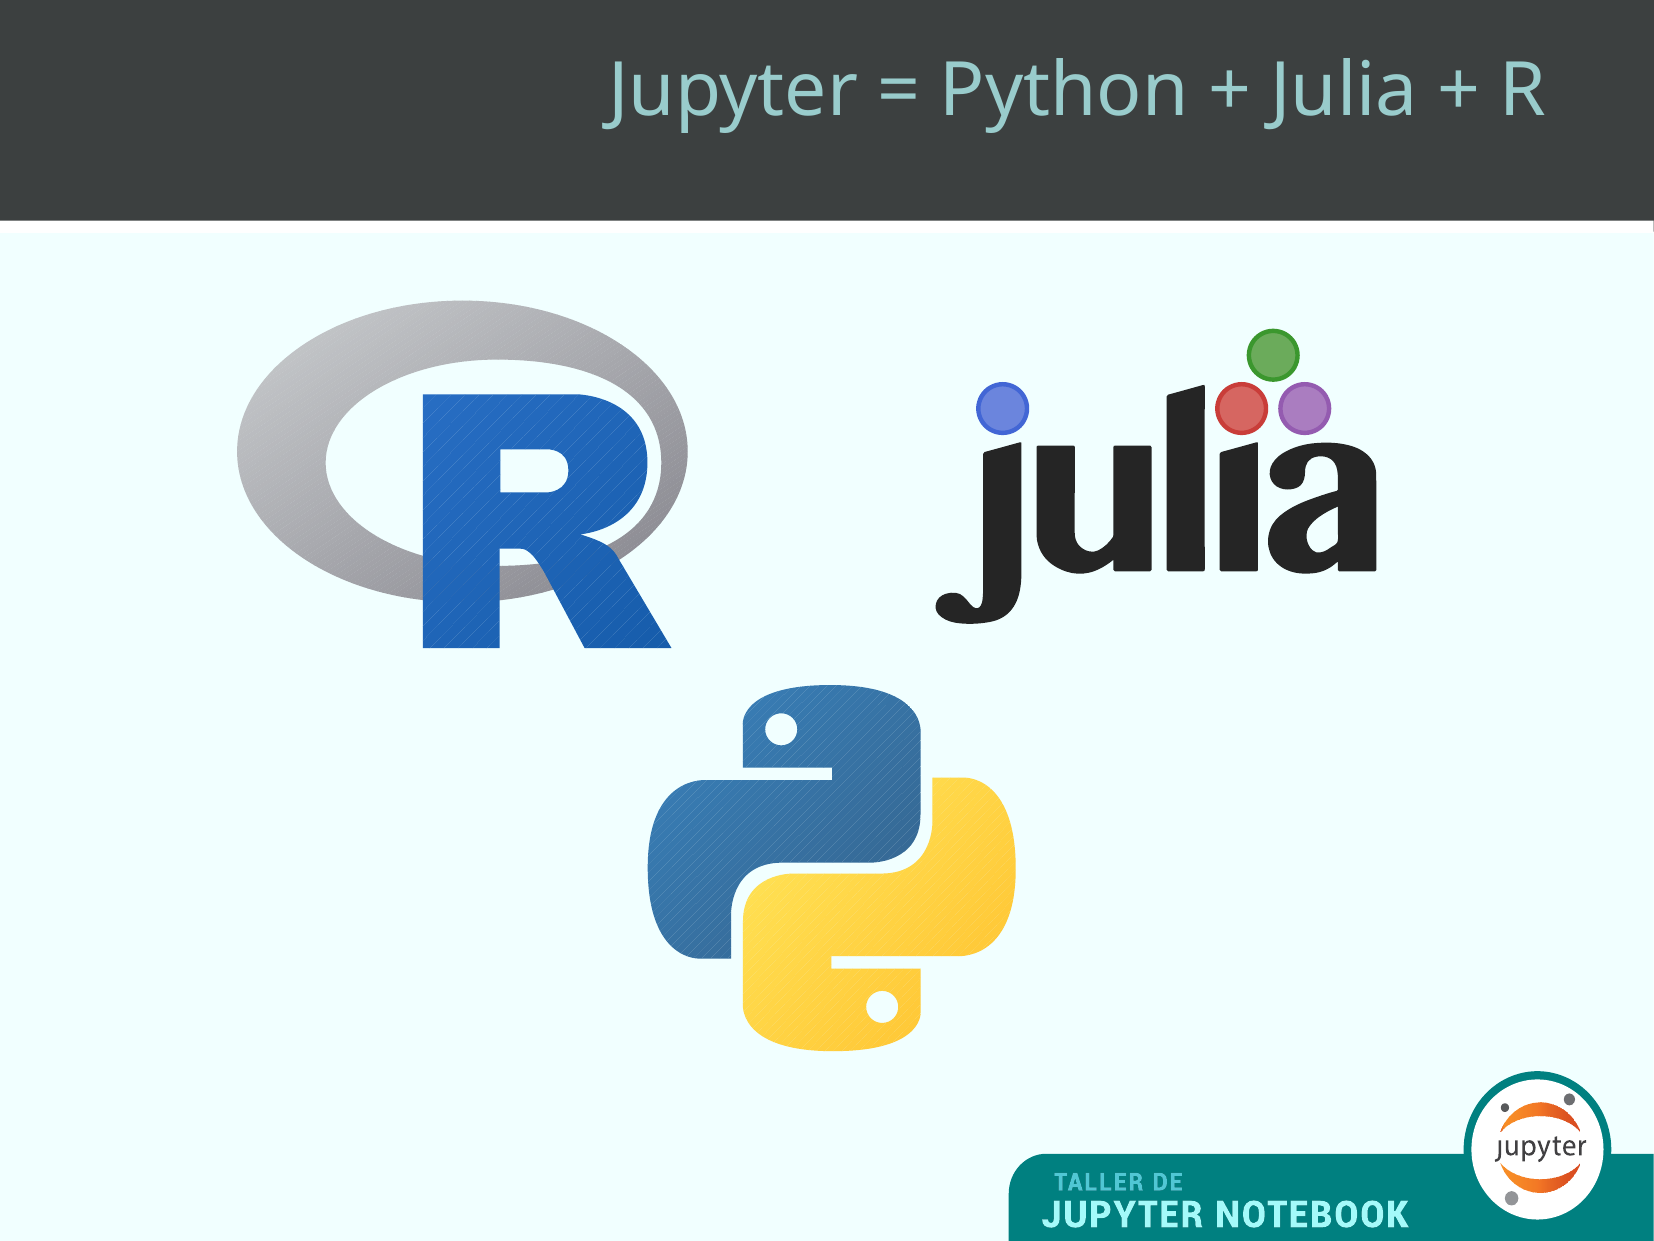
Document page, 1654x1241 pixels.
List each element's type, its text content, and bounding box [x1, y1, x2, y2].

title Jupyter = Python + Julia + R [59, 35, 1548, 213]
picture [920, 318, 1394, 640]
picture [647, 685, 1016, 1052]
picture [236, 298, 690, 650]
